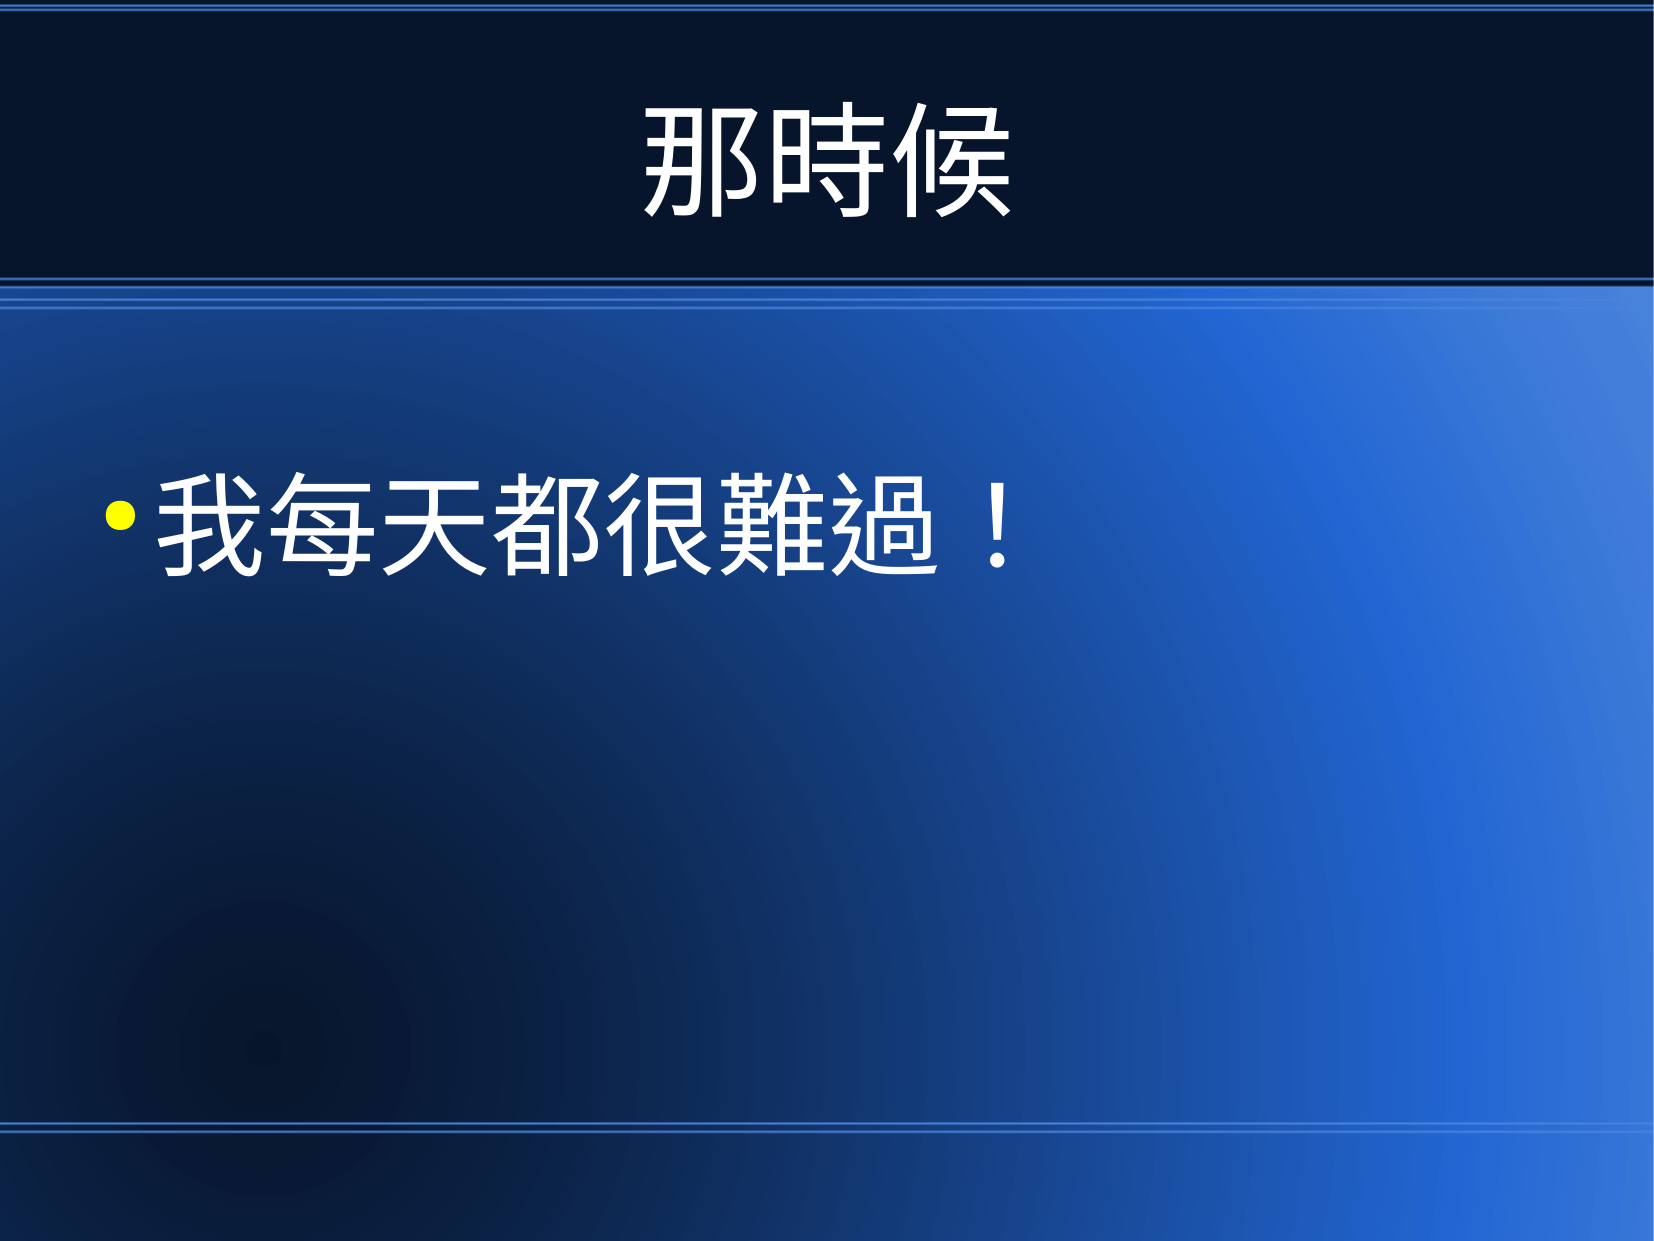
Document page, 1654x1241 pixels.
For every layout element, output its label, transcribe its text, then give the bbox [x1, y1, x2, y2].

picture [0, 0, 1654, 1241]
list 我每天都很難過！ [82, 355, 1571, 1241]
title 那時候 [82, 49, 1571, 257]
